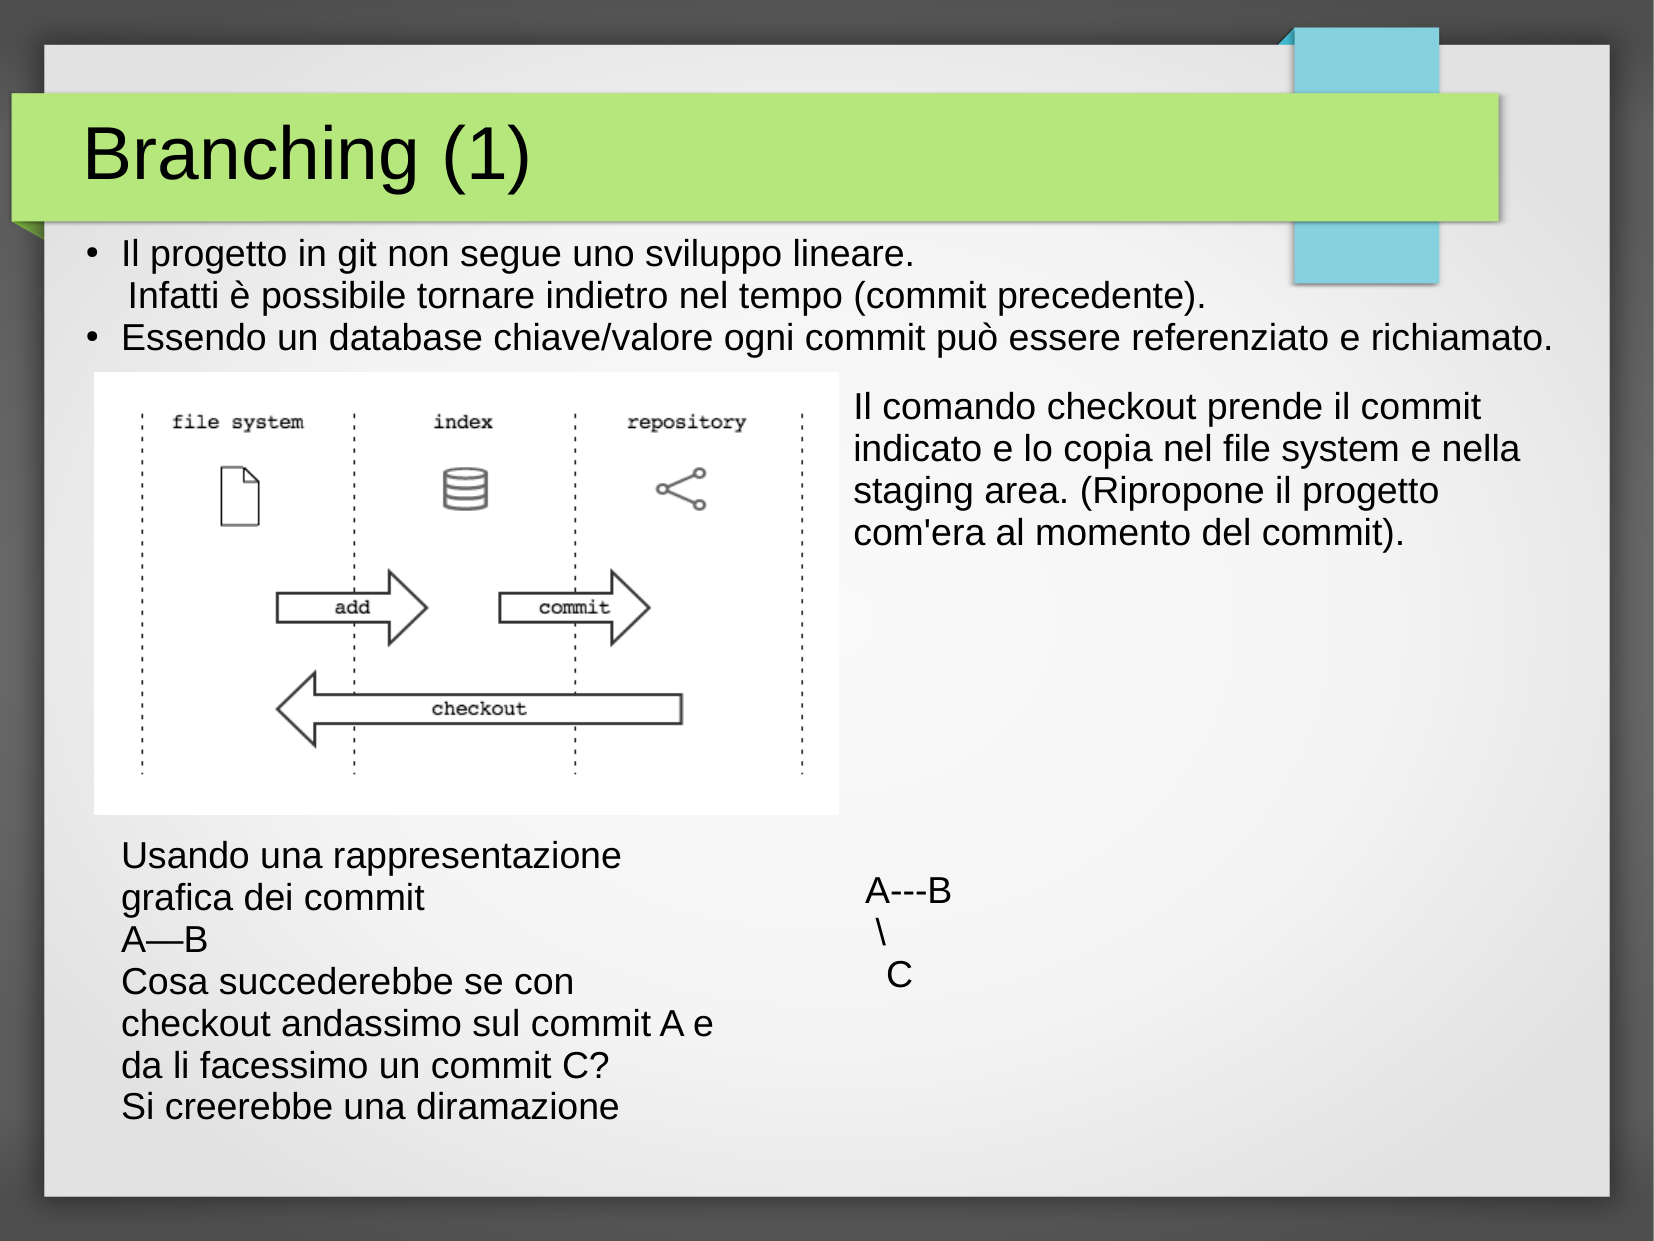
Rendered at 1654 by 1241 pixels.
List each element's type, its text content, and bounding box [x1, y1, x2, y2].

text_box A---B \ C [850, 862, 1205, 1003]
text_box Usando una rappresentazione grafica dei commit A—B Cosa succederebbe se con checkout andassimo sul commit A e da li facessimo un commit C? Si creerebbe una diramazione [106, 826, 733, 1136]
title Branching (1) [82, 94, 1264, 213]
picture [0, 0, 1654, 1241]
text_box Il comando checkout prende il commit indicato e lo copia nel file system e nella staging area. (Ripropone il progetto com'era al momento del commit). [838, 377, 1560, 561]
text_box Il progetto in git non segue uno sviluppo lineare. Infatti è possibile tornare indietro nel tempo (commit precedente). Essendo un database chiave/valore ogni commit può essere referenziato e richiamato. [70, 225, 1607, 367]
